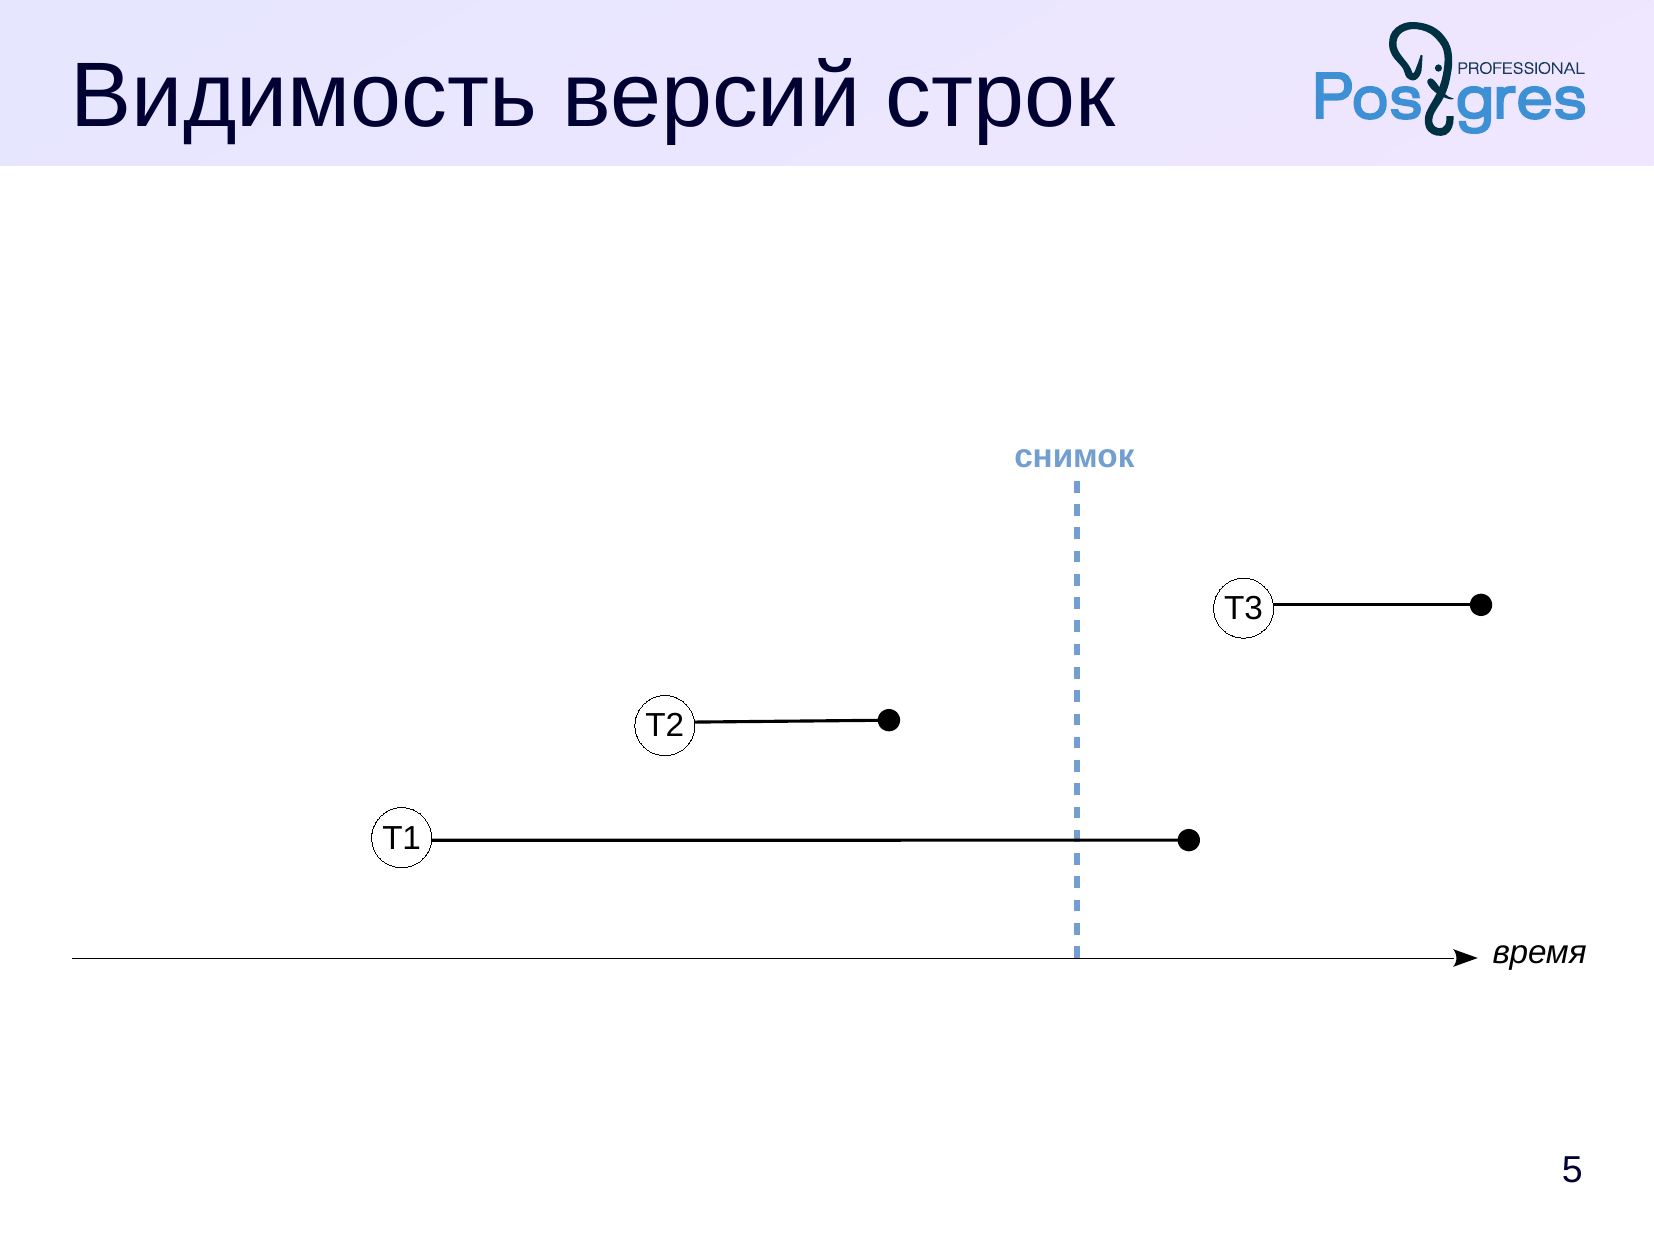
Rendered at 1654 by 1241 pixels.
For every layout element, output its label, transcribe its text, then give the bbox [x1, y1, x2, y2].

title Видимость версий строк [70, 43, 1241, 147]
text_box T3 [1213, 578, 1274, 639]
text_box T1 [371, 807, 432, 868]
text_box T2 [634, 695, 695, 756]
list [88, 275, 1600, 1133]
text_box время [1477, 926, 1602, 979]
text_box снимок [999, 429, 1150, 483]
